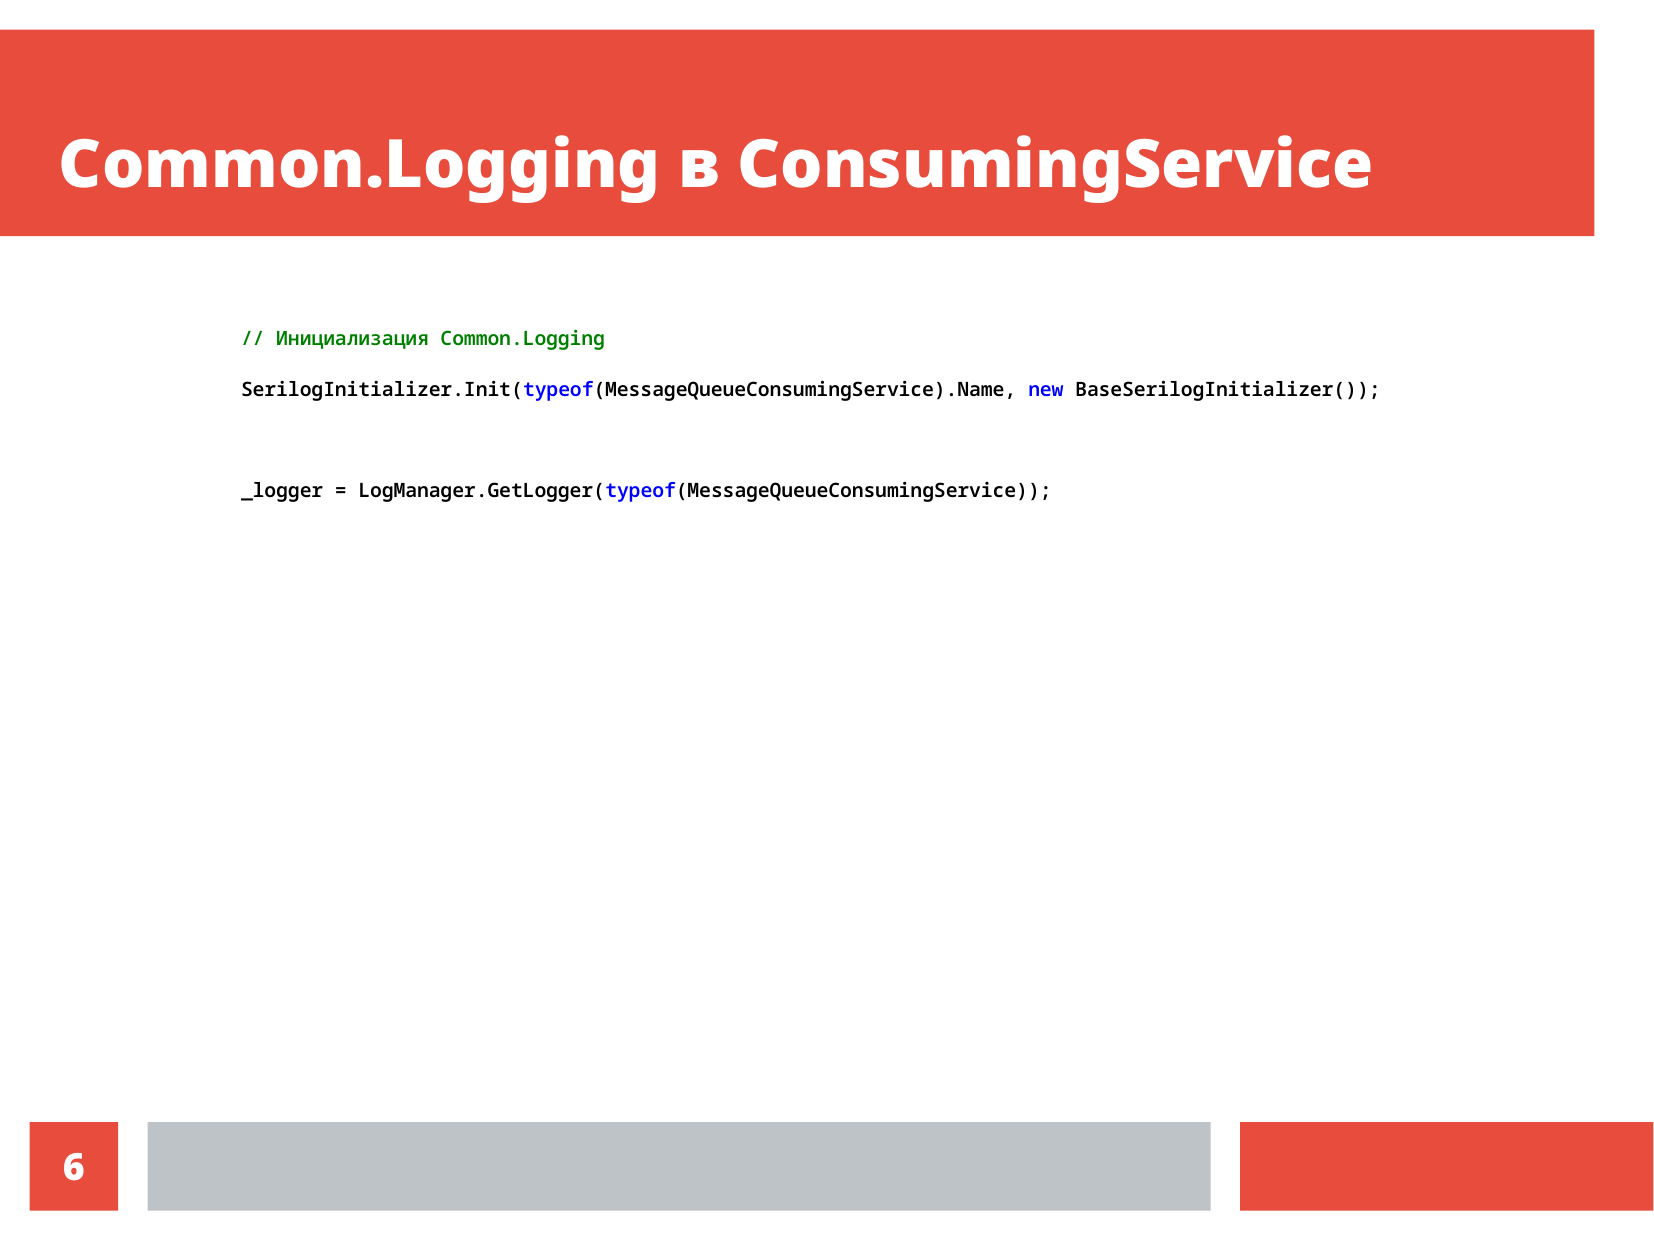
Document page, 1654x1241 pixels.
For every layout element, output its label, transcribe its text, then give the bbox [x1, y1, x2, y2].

list // Инициализация Common.Logging SerilogInitializer.Init(typeof(MessageQueueConsumingService).Name, new BaseSerilogInitializer()); _logger = LogManager.GetLogger(typeof(MessageQueueConsumingService)); [53, 324, 1560, 1093]
title Common.Logging в ConsumingService [59, 59, 1595, 207]
